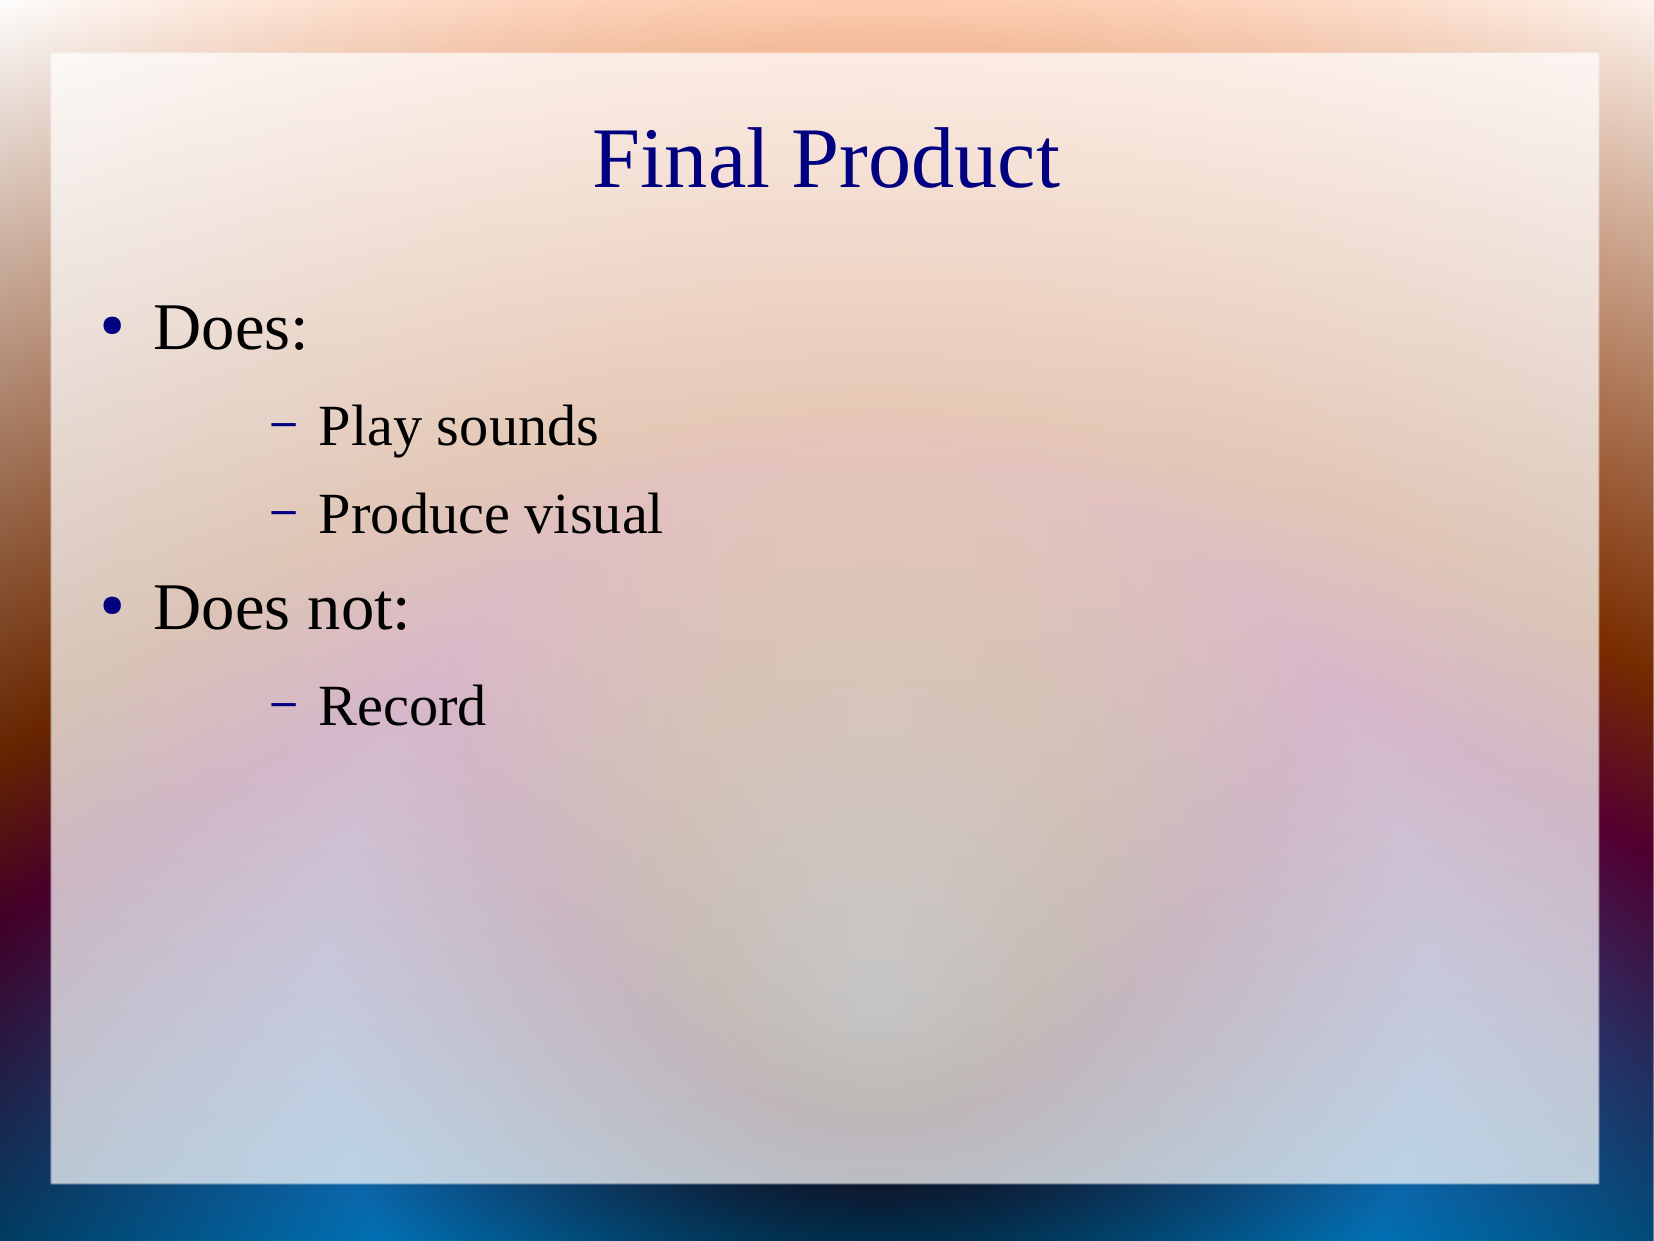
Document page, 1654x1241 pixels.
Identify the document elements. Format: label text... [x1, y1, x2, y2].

title Final Product [82, 55, 1571, 263]
picture [0, 0, 1654, 1241]
list Does: Play sounds Produce visual Does not: Record [82, 290, 1571, 1010]
